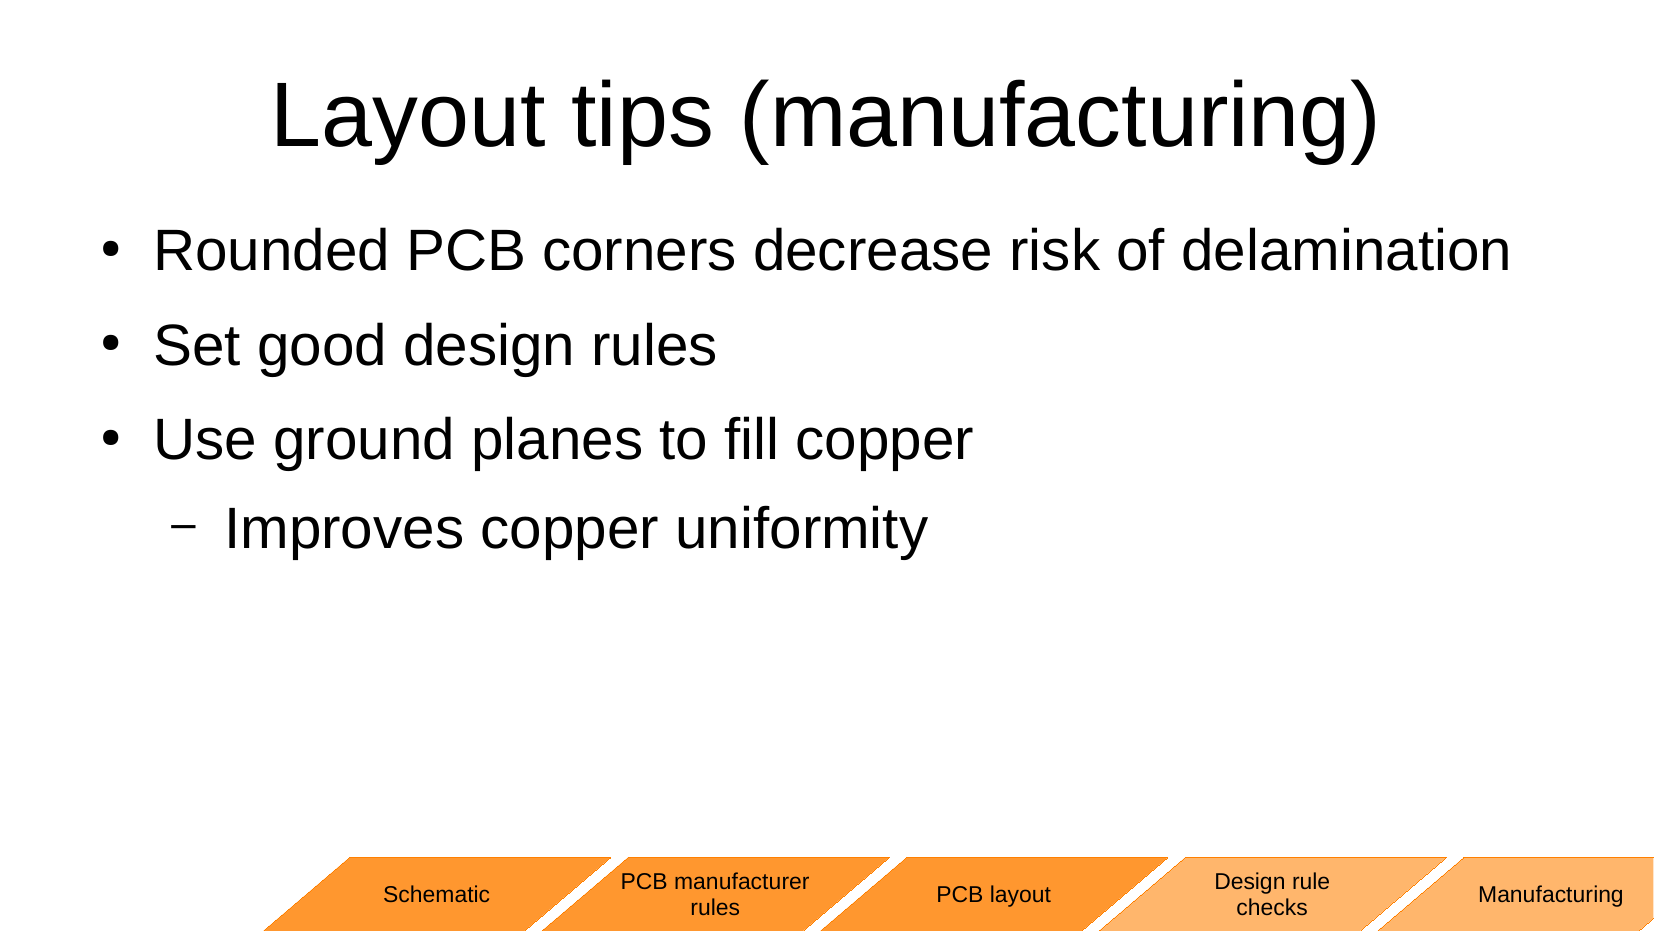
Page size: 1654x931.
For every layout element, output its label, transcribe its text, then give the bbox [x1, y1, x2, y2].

text_box PCB layout [820, 857, 1168, 931]
title Layout tips (manufacturing) [82, 37, 1571, 193]
text_box Design rule checks [1098, 857, 1447, 931]
text_box PCB manufacturer rules [541, 857, 890, 931]
text_box Schematic [263, 857, 611, 931]
text_box Manufacturing [1377, 857, 1654, 931]
list Rounded PCB corners decrease risk of delamination Set good design rules Use ground planes to fill copper Improves copper uniformity [82, 217, 1576, 758]
